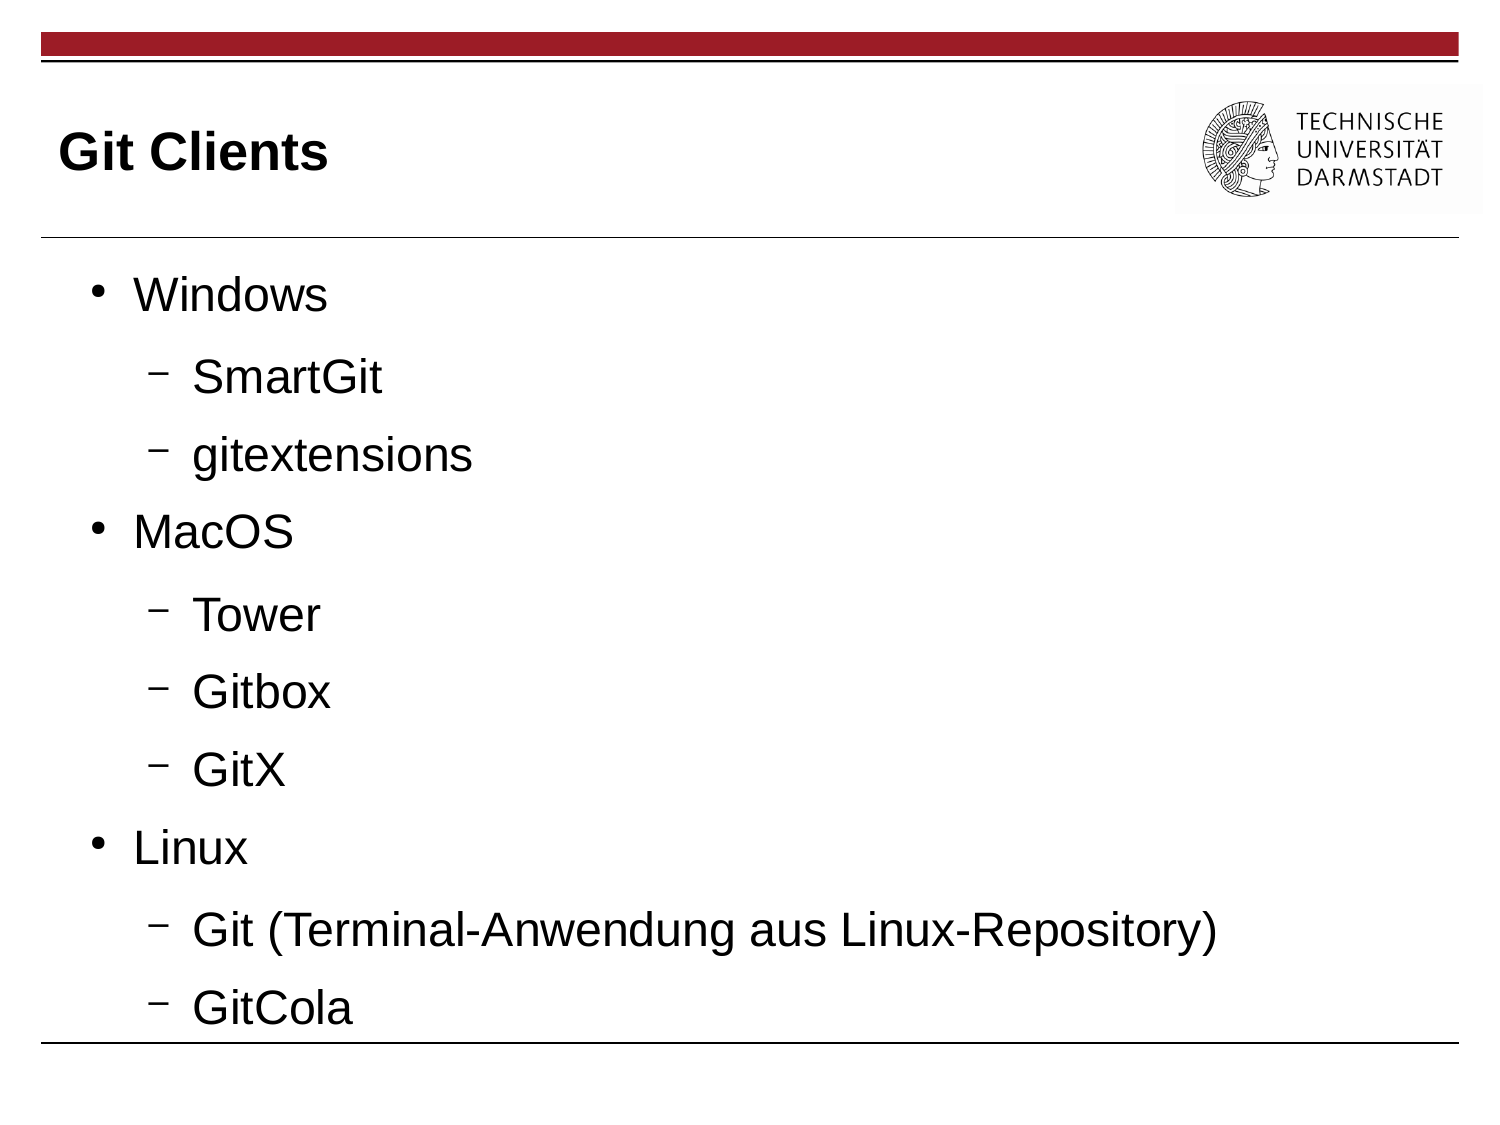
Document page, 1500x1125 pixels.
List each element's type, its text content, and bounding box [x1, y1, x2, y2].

text_box Git Clients [58, 80, 1149, 218]
picture [1175, 84, 1483, 214]
list Windows SmartGit gitextensions MacOS Tower Gitbox GitX Linux Git (Terminal-Anwendung aus Linux-Repository) GitCola [75, 263, 1395, 1036]
